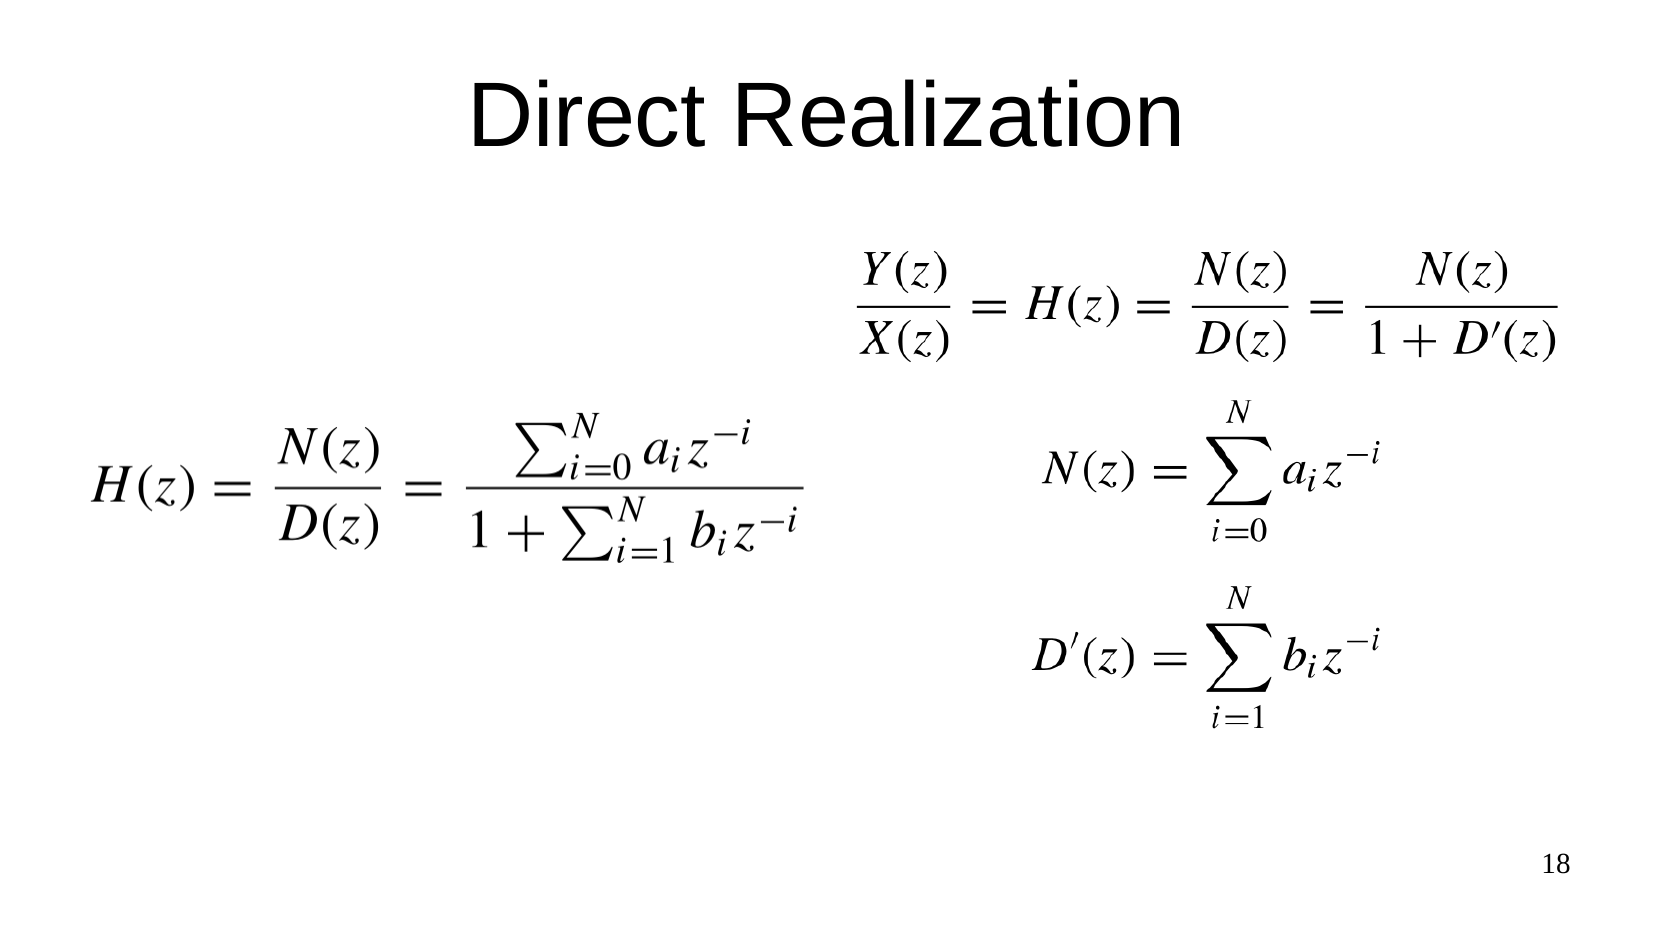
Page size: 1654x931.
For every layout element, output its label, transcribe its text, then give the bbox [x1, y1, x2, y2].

title Direct Realization [82, 37, 1571, 193]
picture [845, 239, 1572, 736]
picture [82, 404, 809, 571]
